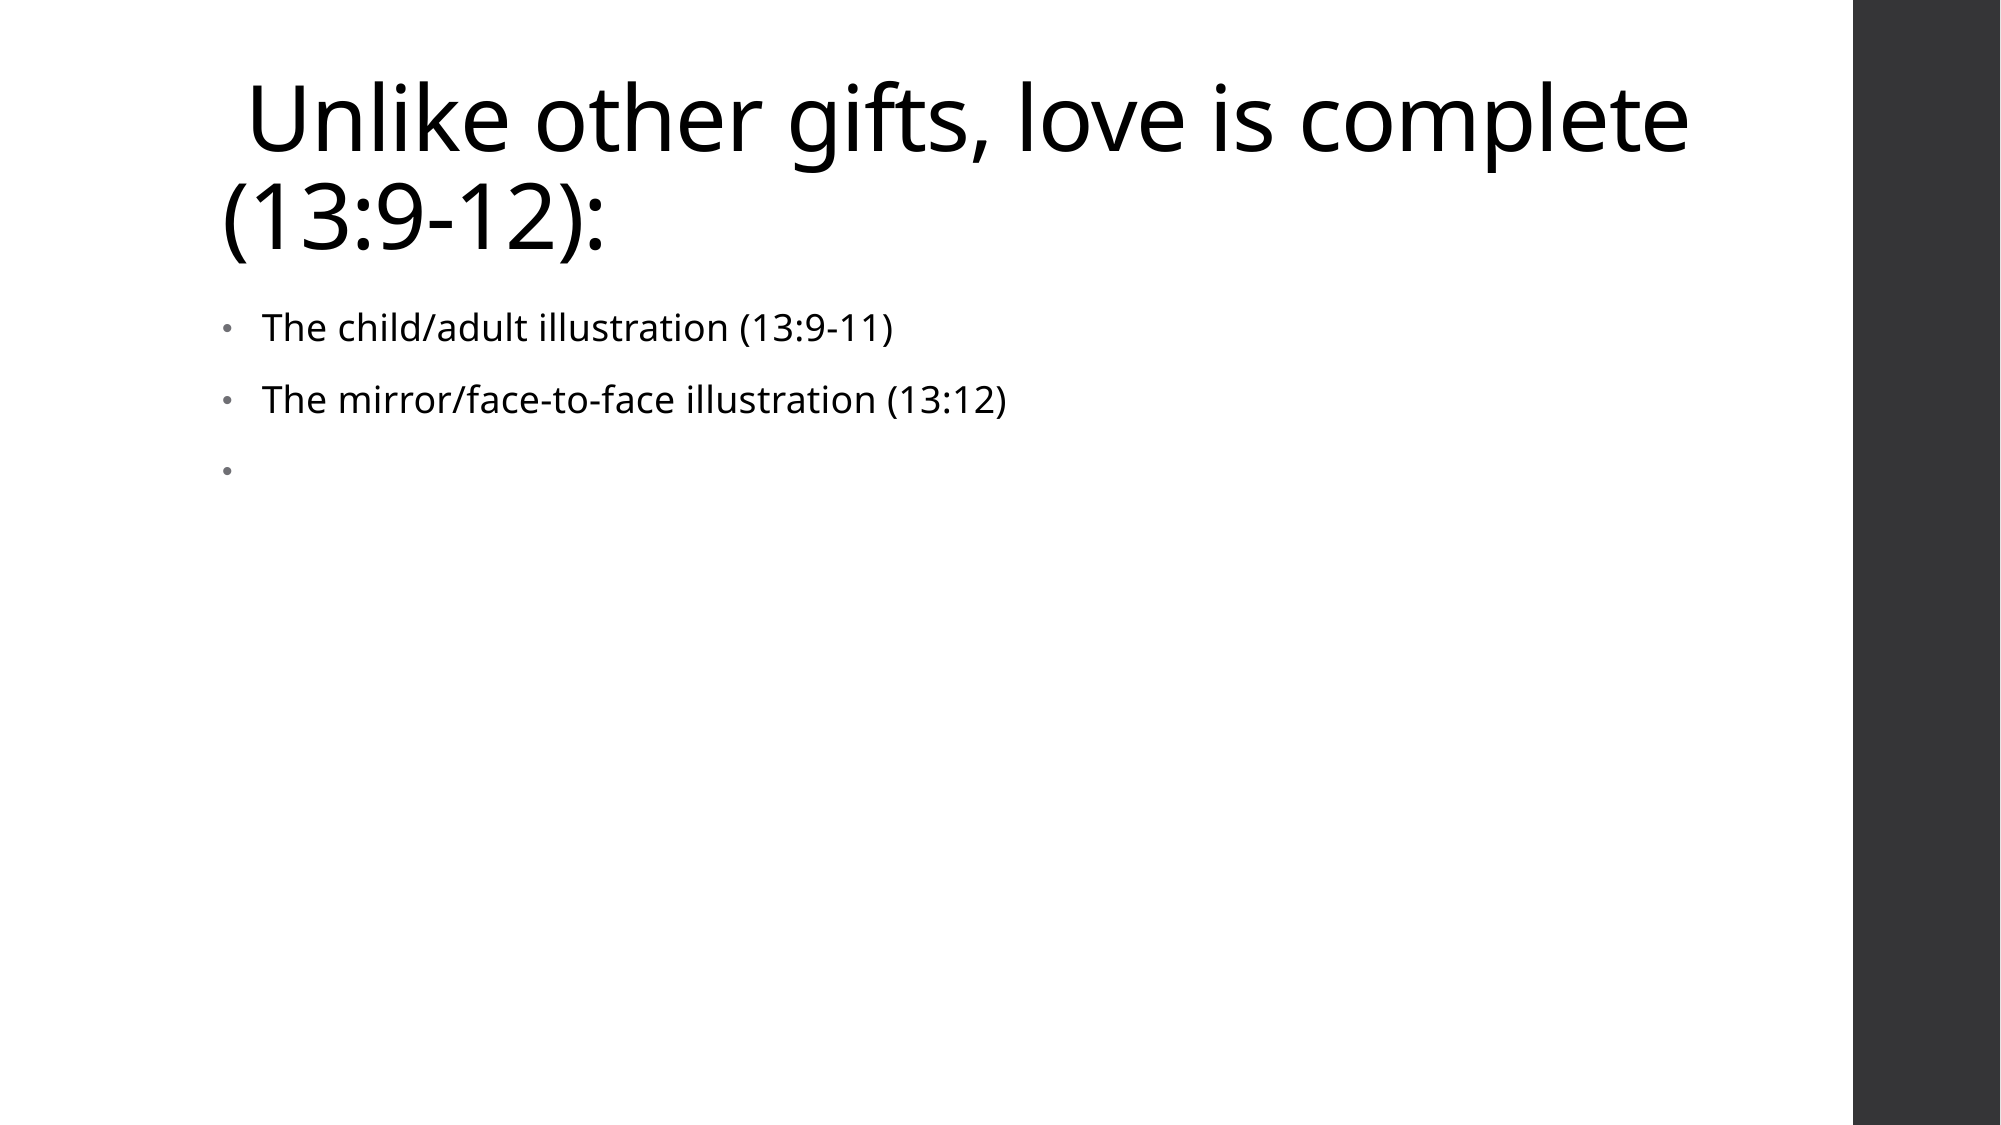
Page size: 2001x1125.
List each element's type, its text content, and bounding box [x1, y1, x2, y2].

list The child/adult illustration (13:9-11) The mirror/face-to-face illustration (13:12) [206, 299, 1617, 1014]
title Unlike other gifts, love is complete (13:9-12): [206, 60, 1797, 278]
